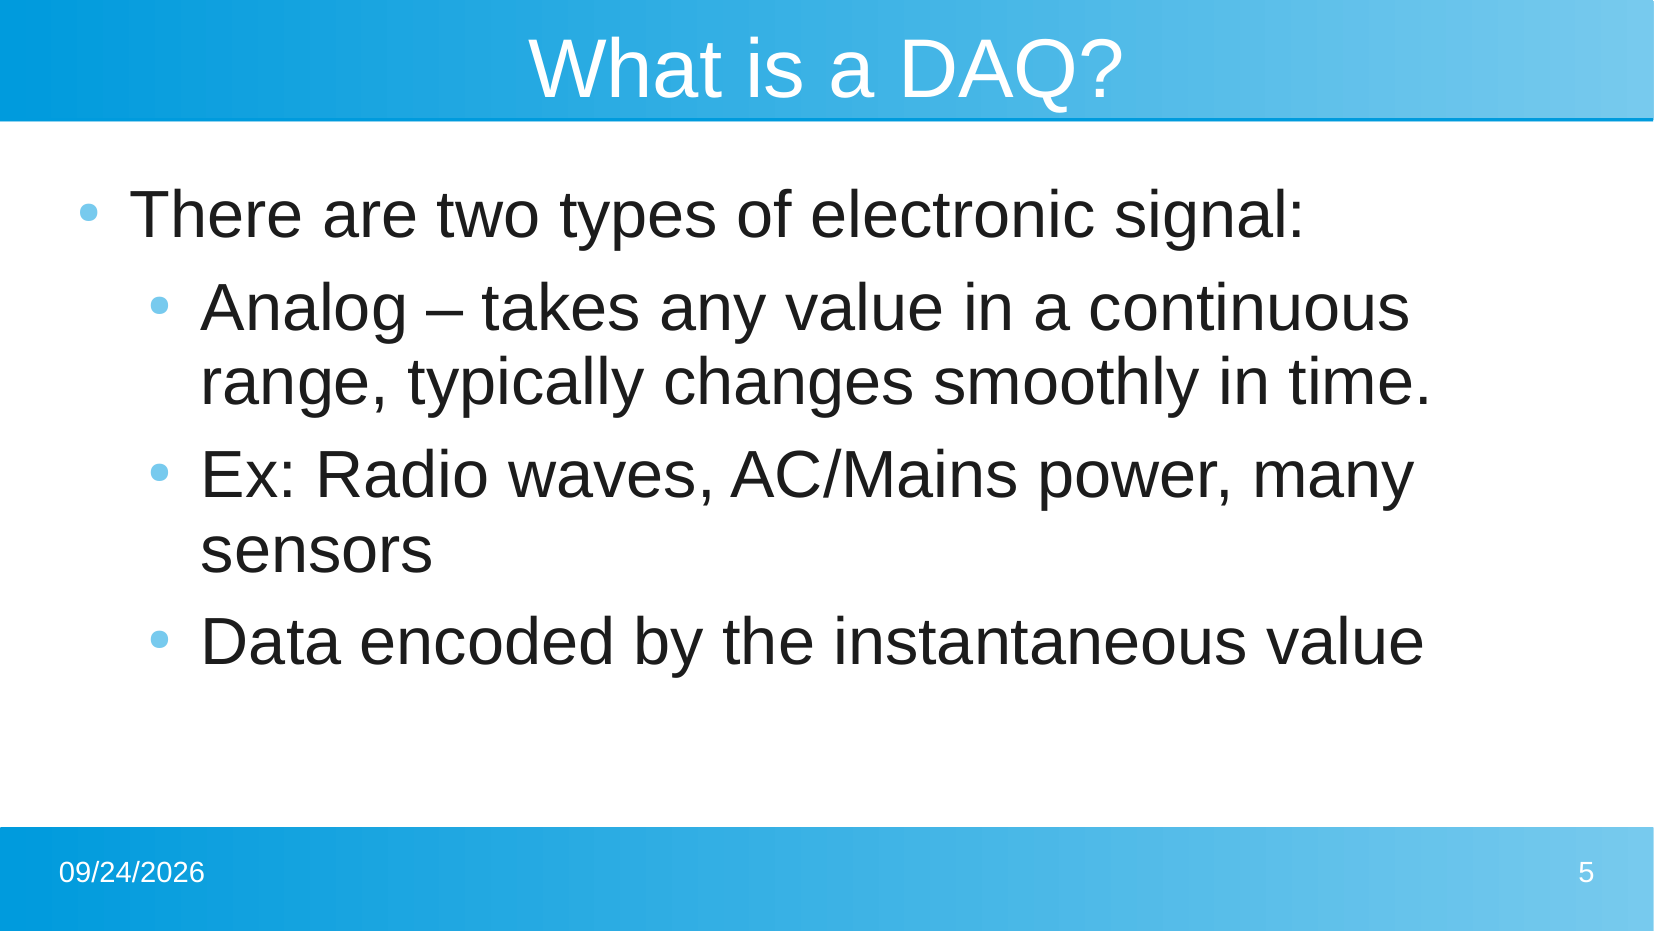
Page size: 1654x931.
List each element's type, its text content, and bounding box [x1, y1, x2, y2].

list There are two types of electronic signal: Analog – takes any value in a continuous range, typically changes smoothly in time. Ex: Radio waves, AC/Mains power, many sensors Data encoded by the instantaneous value [59, 177, 1595, 768]
title What is a DAQ? [59, 22, 1595, 116]
